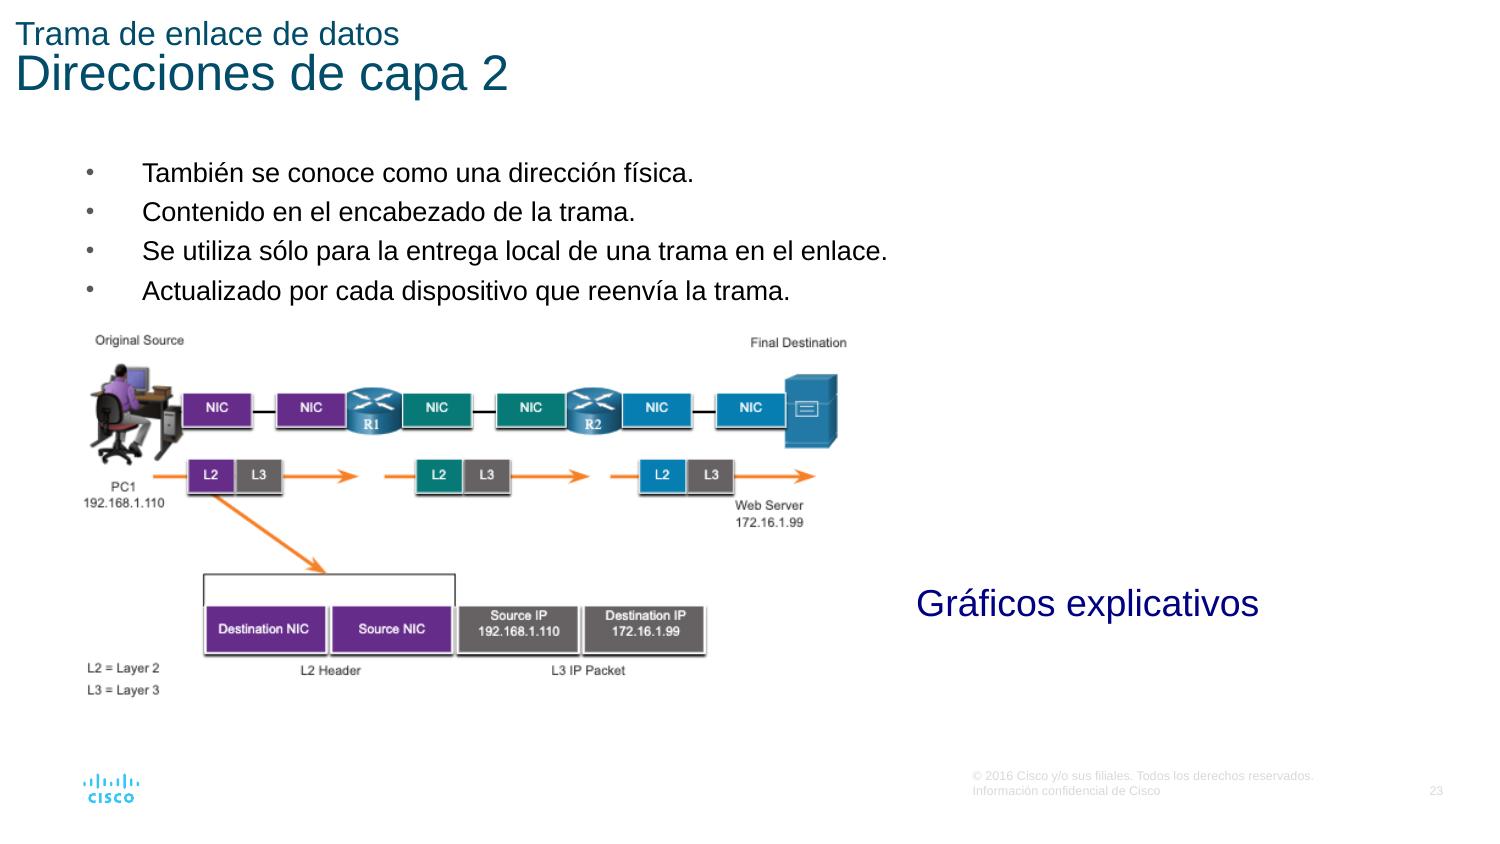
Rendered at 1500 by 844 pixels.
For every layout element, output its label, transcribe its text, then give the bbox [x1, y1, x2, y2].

picture [70, 324, 855, 702]
list También se conoce como una dirección física. Contenido en el encabezado de la trama. Se utiliza sólo para la entrega local de una trama en el enlace. Actualizado por cada dispositivo que reenvía la trama. [70, 147, 945, 353]
text_box Gráficos explicativos [901, 574, 1447, 650]
title Trama de enlace de datos Direcciones de capa 2 [0, 0, 1369, 121]
